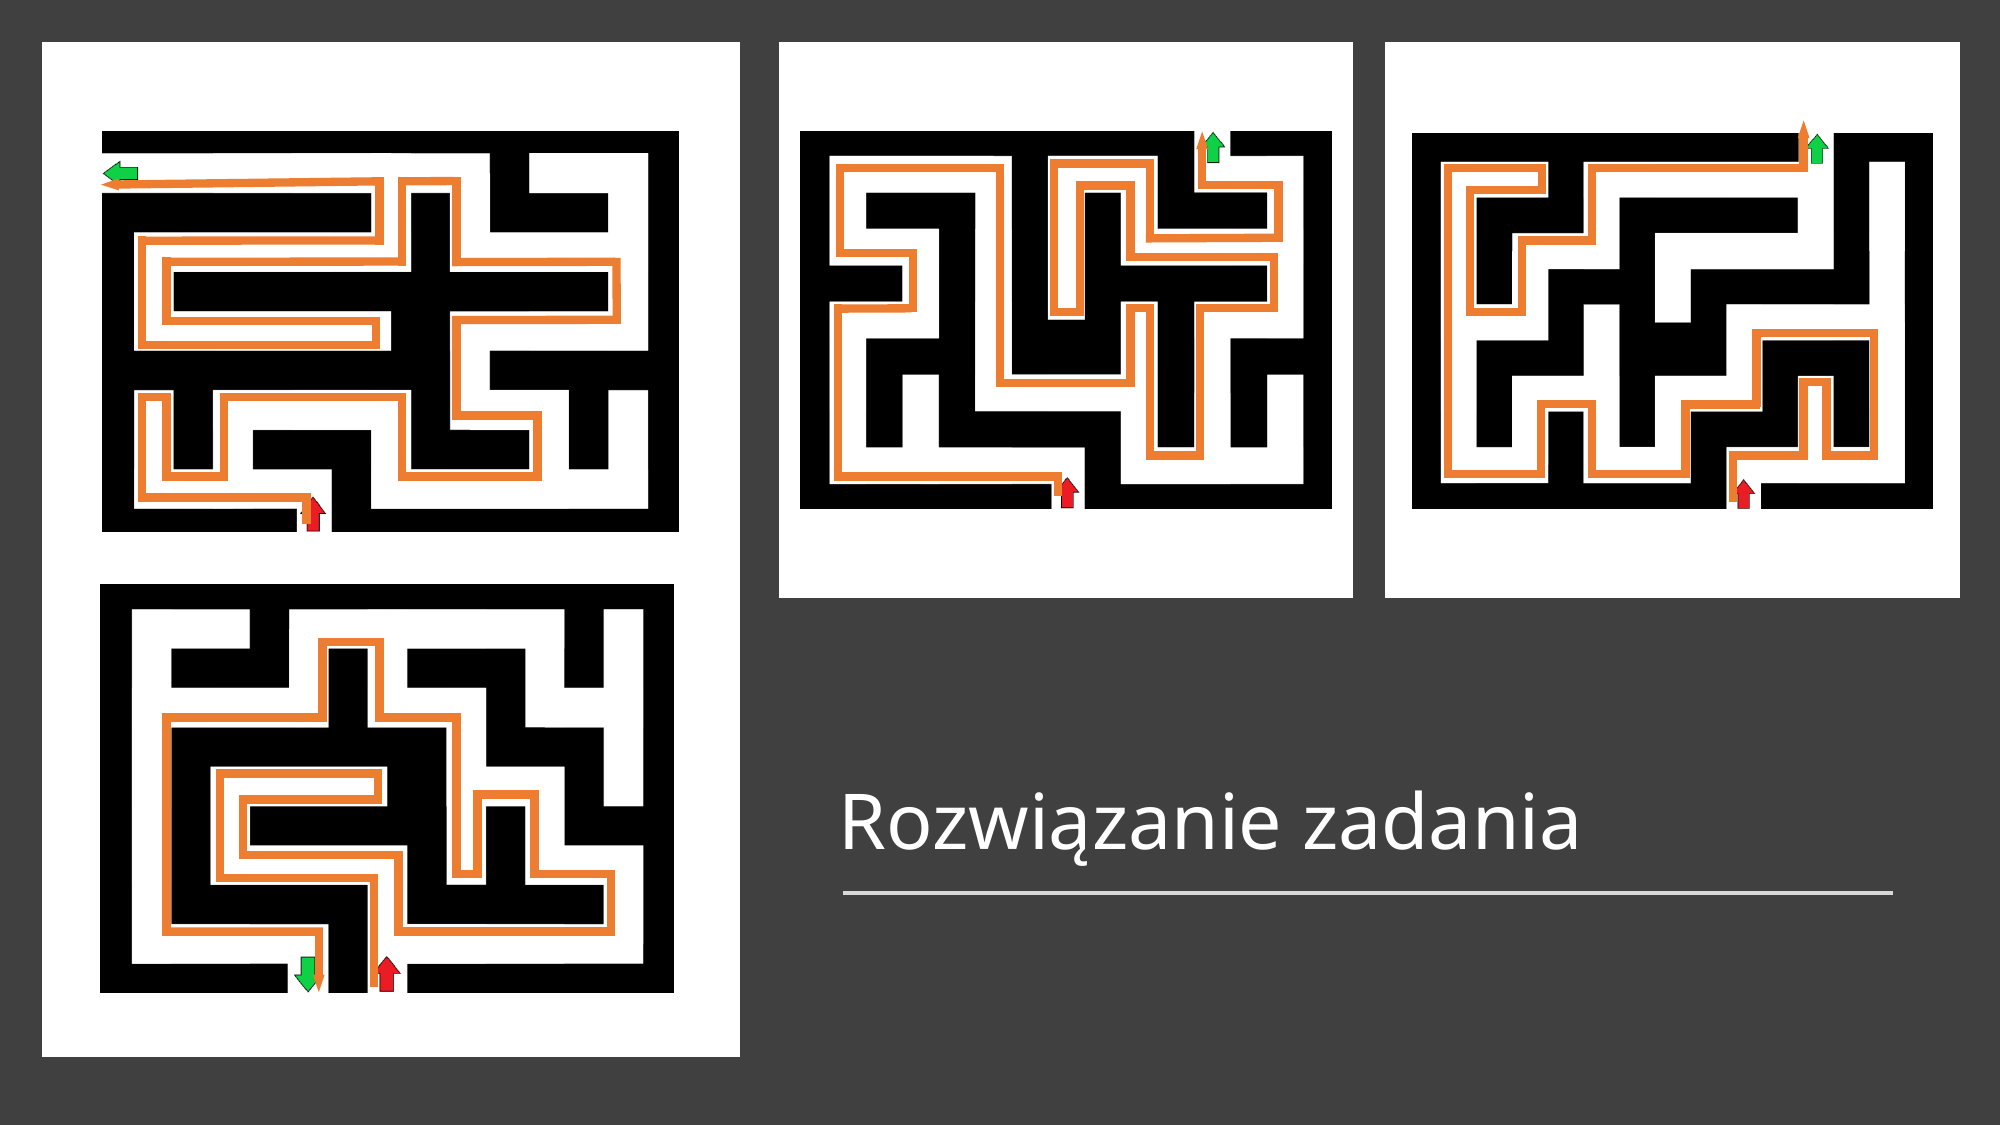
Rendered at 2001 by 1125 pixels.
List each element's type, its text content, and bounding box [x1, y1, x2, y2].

text_box [0, 0, 2000, 1125]
title Rozwiązanie zadania [823, 656, 1885, 875]
picture [102, 131, 679, 532]
picture [1412, 133, 1933, 509]
picture [100, 584, 674, 993]
picture [800, 131, 1332, 509]
